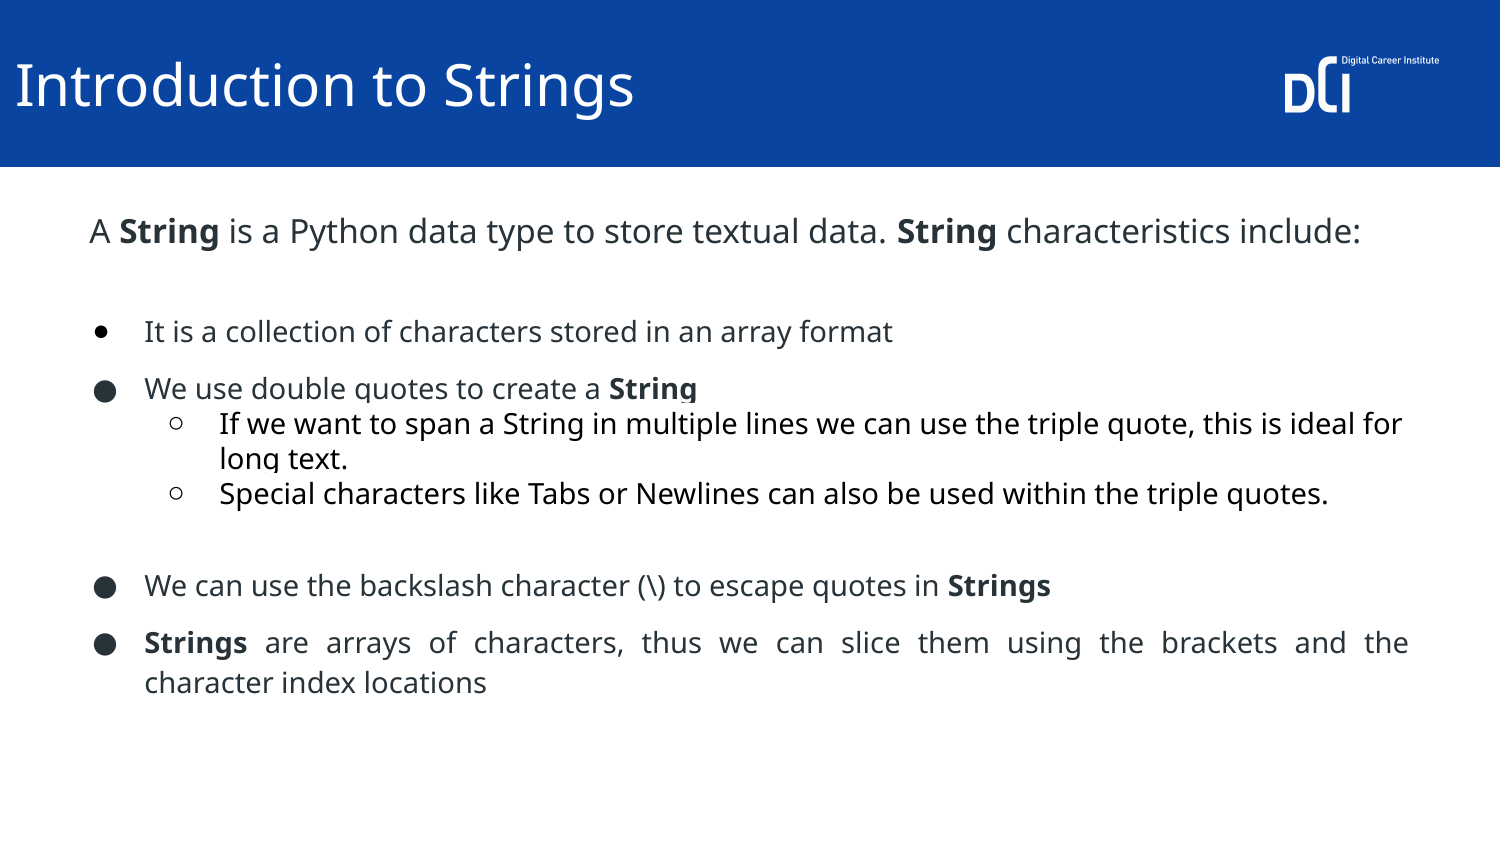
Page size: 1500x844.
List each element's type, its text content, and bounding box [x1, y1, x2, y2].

text_box A String is a Python data type to store textual data. String characteristics include: [74, 189, 1445, 266]
picture [1275, 44, 1445, 123]
title Introduction to Strings [0, 0, 1500, 167]
text_box It is a collection of characters stored in an array format We use double quotes to create a String If we want to span a String in multiple lines we can use the triple quote, this is ideal for long text. Special characters like Tabs or Newlines can also be used within the triple quotes. We can use the backslash character (\) to escape quotes in Strings Strings are arrays of characters, thus we can slice them using the brackets and the character index locations [54, 293, 1425, 715]
